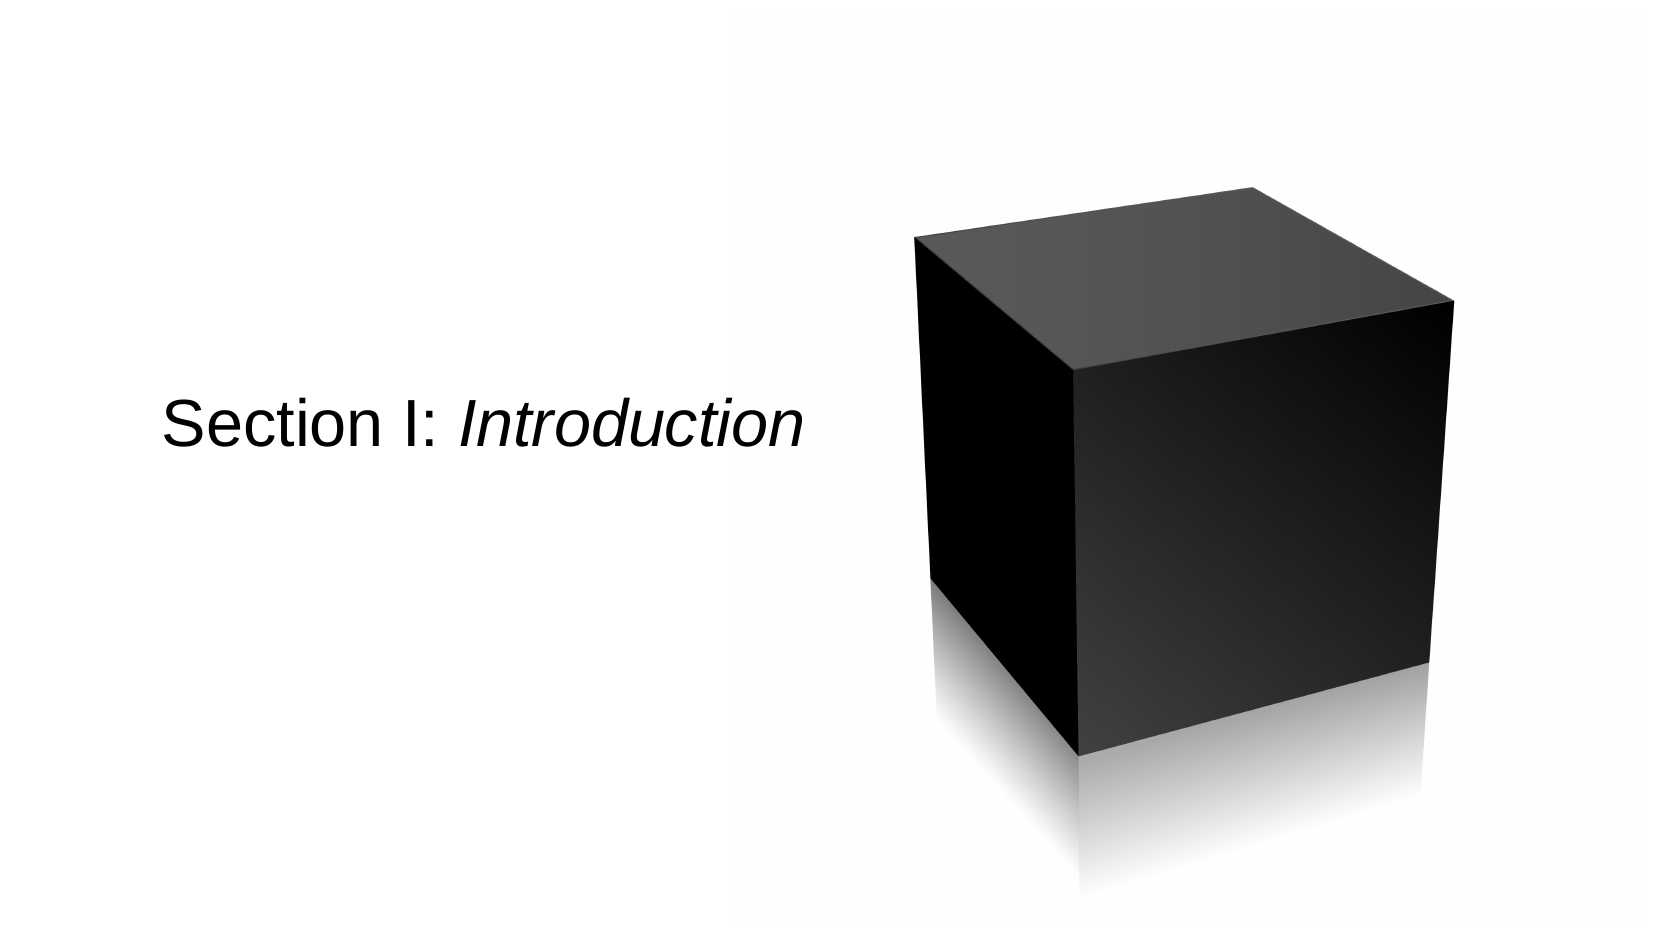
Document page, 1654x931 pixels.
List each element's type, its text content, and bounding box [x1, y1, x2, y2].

list Section I: Introduction [82, 217, 886, 631]
picture [728, 11, 1641, 925]
